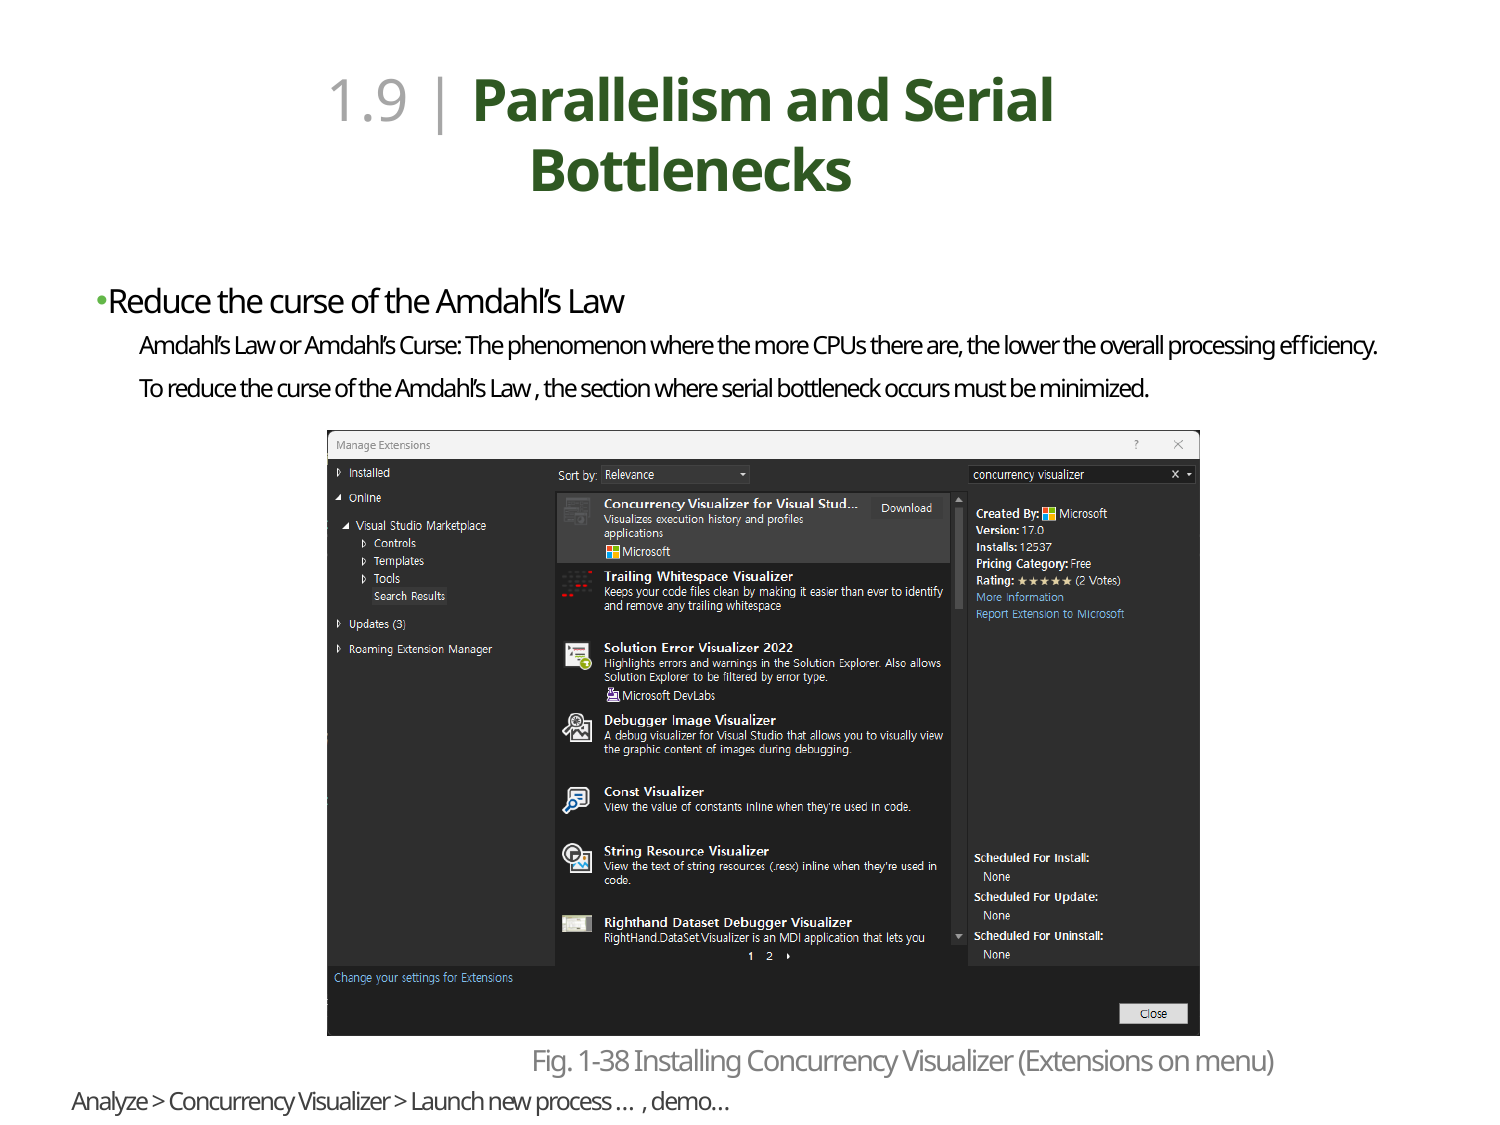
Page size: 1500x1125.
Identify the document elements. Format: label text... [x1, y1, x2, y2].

text_box 1.9 | Parallelism and Serial Bottlenecks [165, 89, 1216, 176]
text_box Fig. 1-38 Installing Concurrency Visualizer (Extensions on menu) [516, 1035, 1266, 1078]
text_box Amdahl’s Law or Amdahl’s Curse: The phenomenon where the more CPUs there are, the lower the overall processing efficiency. To reduce the curse of the Amdahl’s Law , the section where serial bottleneck occurs must be minimized. [124, 322, 1351, 411]
picture [327, 430, 1200, 1036]
text_box Reduce the curse of the Amdahl’s Law [81, 252, 1422, 323]
text_box Analyze > Concurrency Visualizer > Launch new process … , demo… [56, 1078, 1385, 1124]
